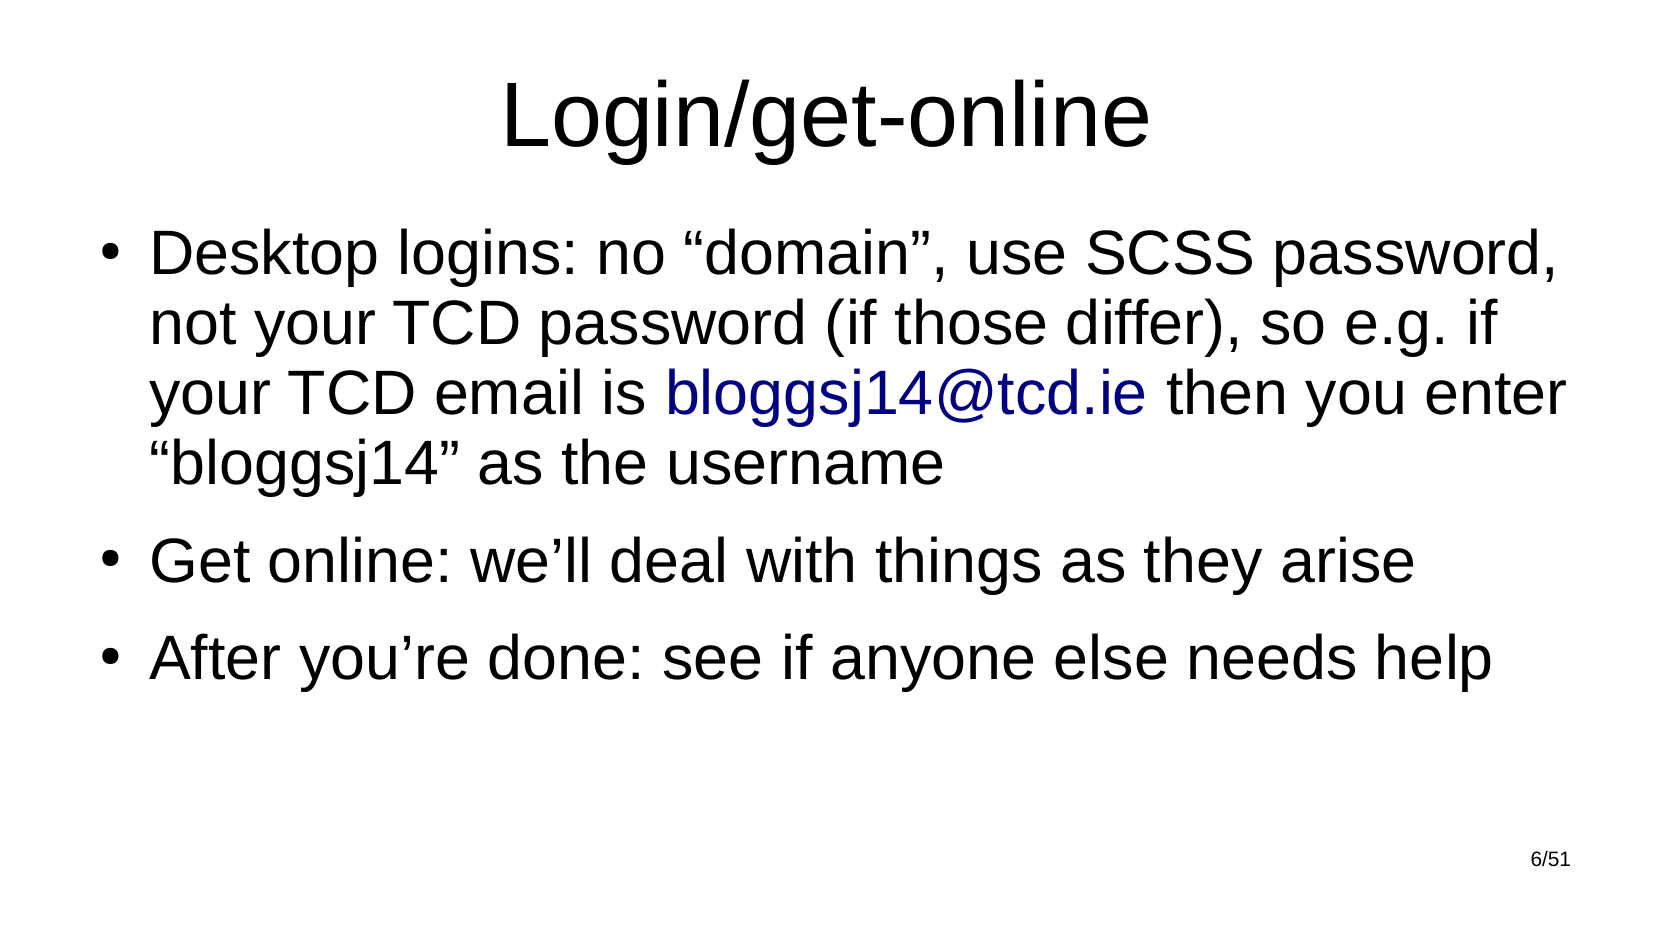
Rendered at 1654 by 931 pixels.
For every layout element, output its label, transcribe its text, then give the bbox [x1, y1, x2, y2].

title Login/get-online [82, 37, 1571, 193]
list Desktop logins: no “domain”, use SCSS password, not your TCD password (if those differ), so e.g. if your TCD email is bloggsj14@tcd.ie then you enter “bloggsj14” as the username Get online: we’ll deal with things as they arise After you’re done: see if anyone else needs help [82, 217, 1571, 758]
